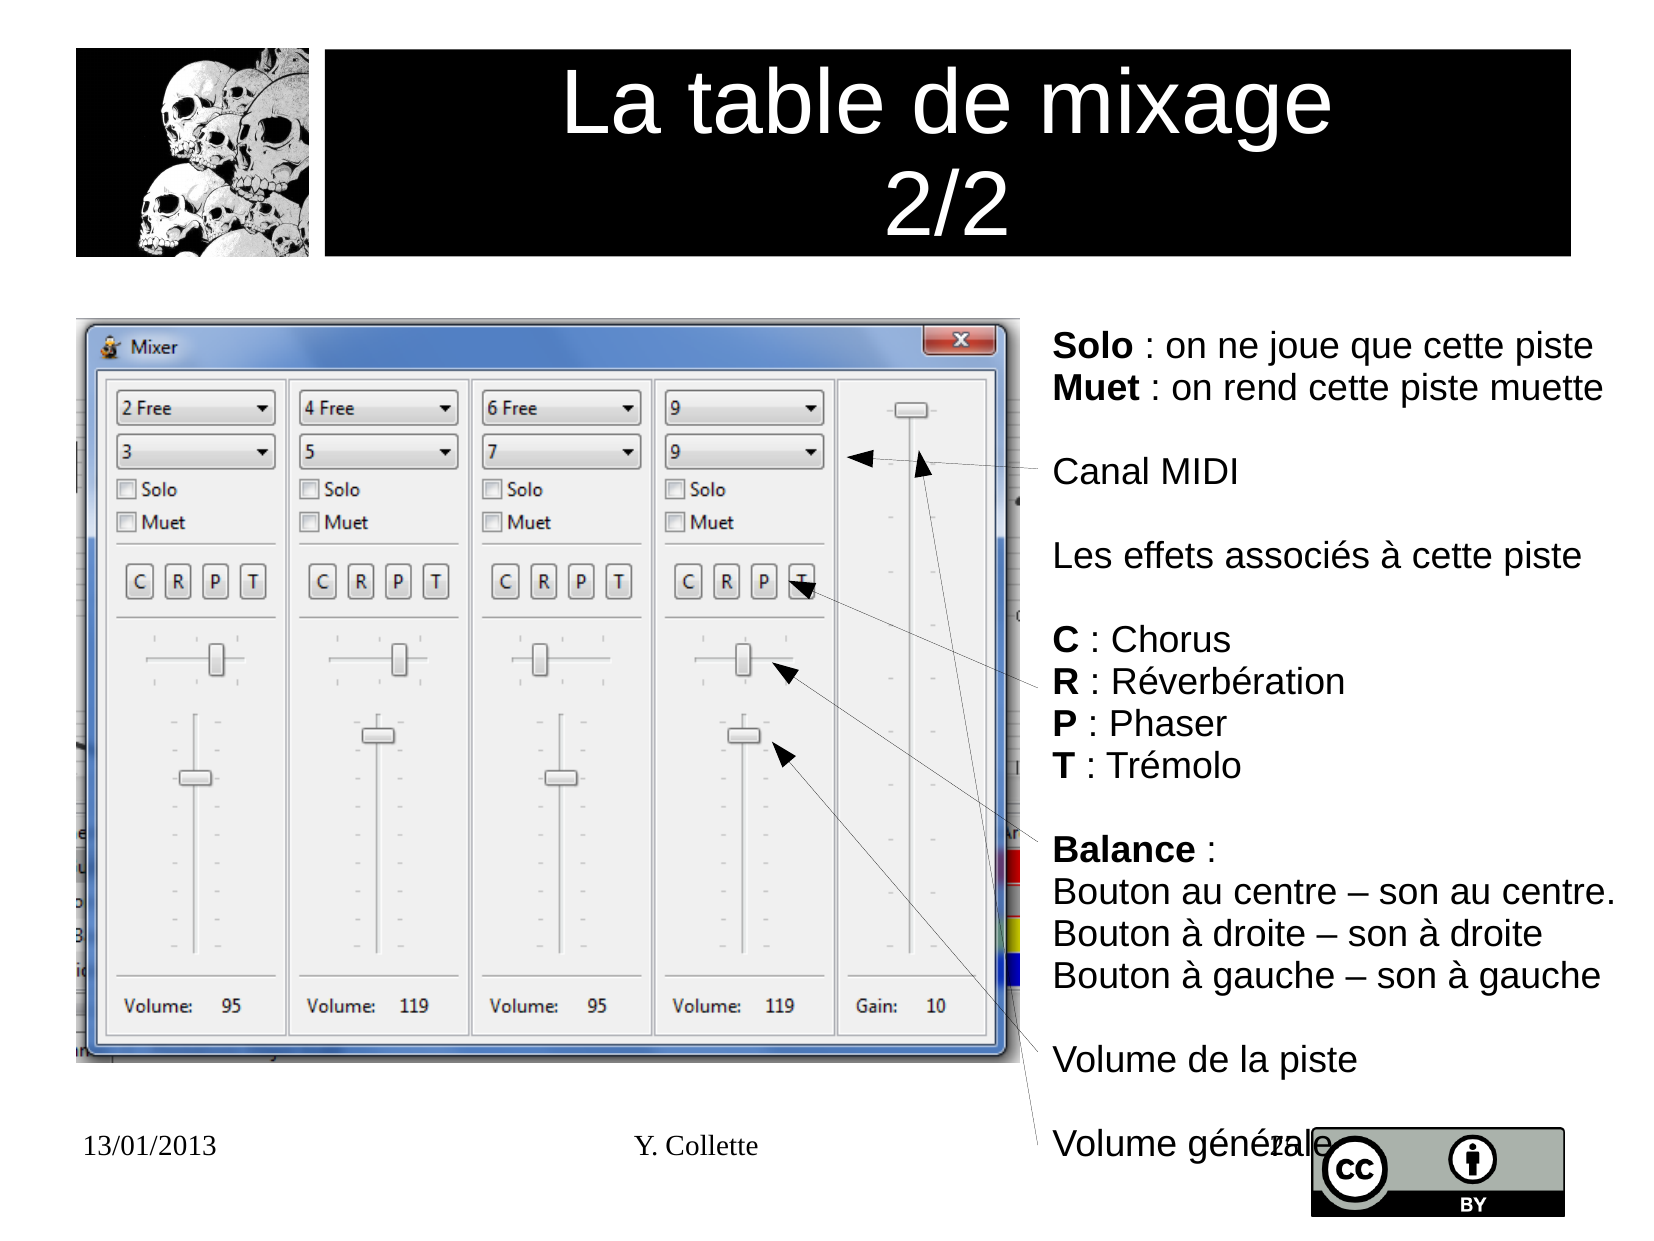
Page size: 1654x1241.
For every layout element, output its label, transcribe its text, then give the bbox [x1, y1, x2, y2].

text_box Solo : on ne joue que cette piste Muet : on rend cette piste muette Canal MIDI Les effets associés à cette piste C : Chorus R : Réverbération P : Phaser T : Trémolo Balance : Bouton au centre – son au centre. Bouton à droite – son à droite Bouton à gauche – son à gauche Volume de la piste Volume générale [1037, 317, 1633, 1172]
title La table de mixage 2/2 [324, 49, 1571, 257]
picture [76, 48, 309, 257]
picture [954, 653, 1020, 829]
picture [980, 804, 1020, 1029]
picture [1311, 1172, 1565, 1217]
picture [924, 463, 1020, 679]
picture [76, 318, 1020, 1063]
